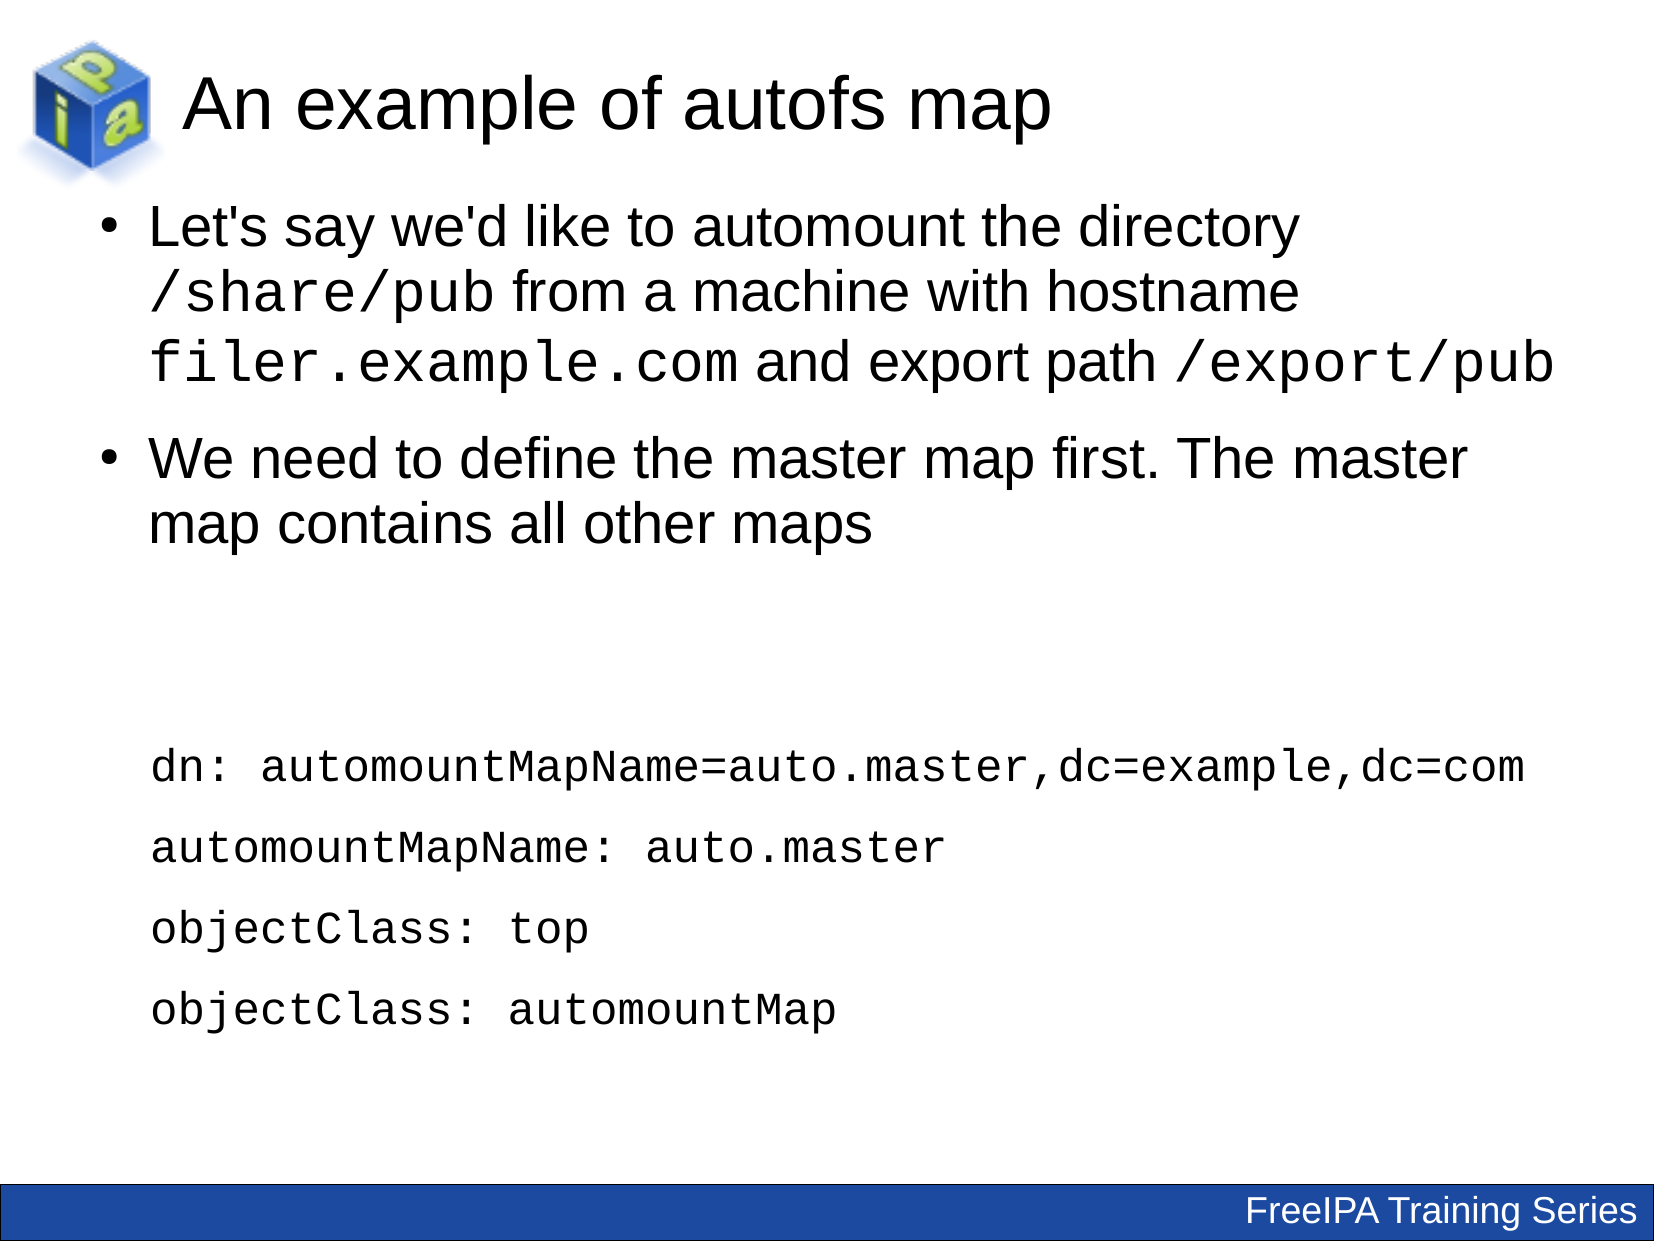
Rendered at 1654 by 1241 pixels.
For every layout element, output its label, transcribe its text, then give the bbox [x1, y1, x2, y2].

picture [17, 34, 165, 193]
list dn: automountMapName=auto.master,dc=example,dc=com automountMapName: auto.master objectClass: top objectClass: automountMap [79, 743, 1568, 1087]
title An example of autofs map [182, 31, 1579, 177]
list Let's say we'd like to automount the directory /share/pub from a machine with hostname filer.example.com and export path /export/pub We need to define the master map first. The master map contains all other maps [82, 193, 1571, 622]
